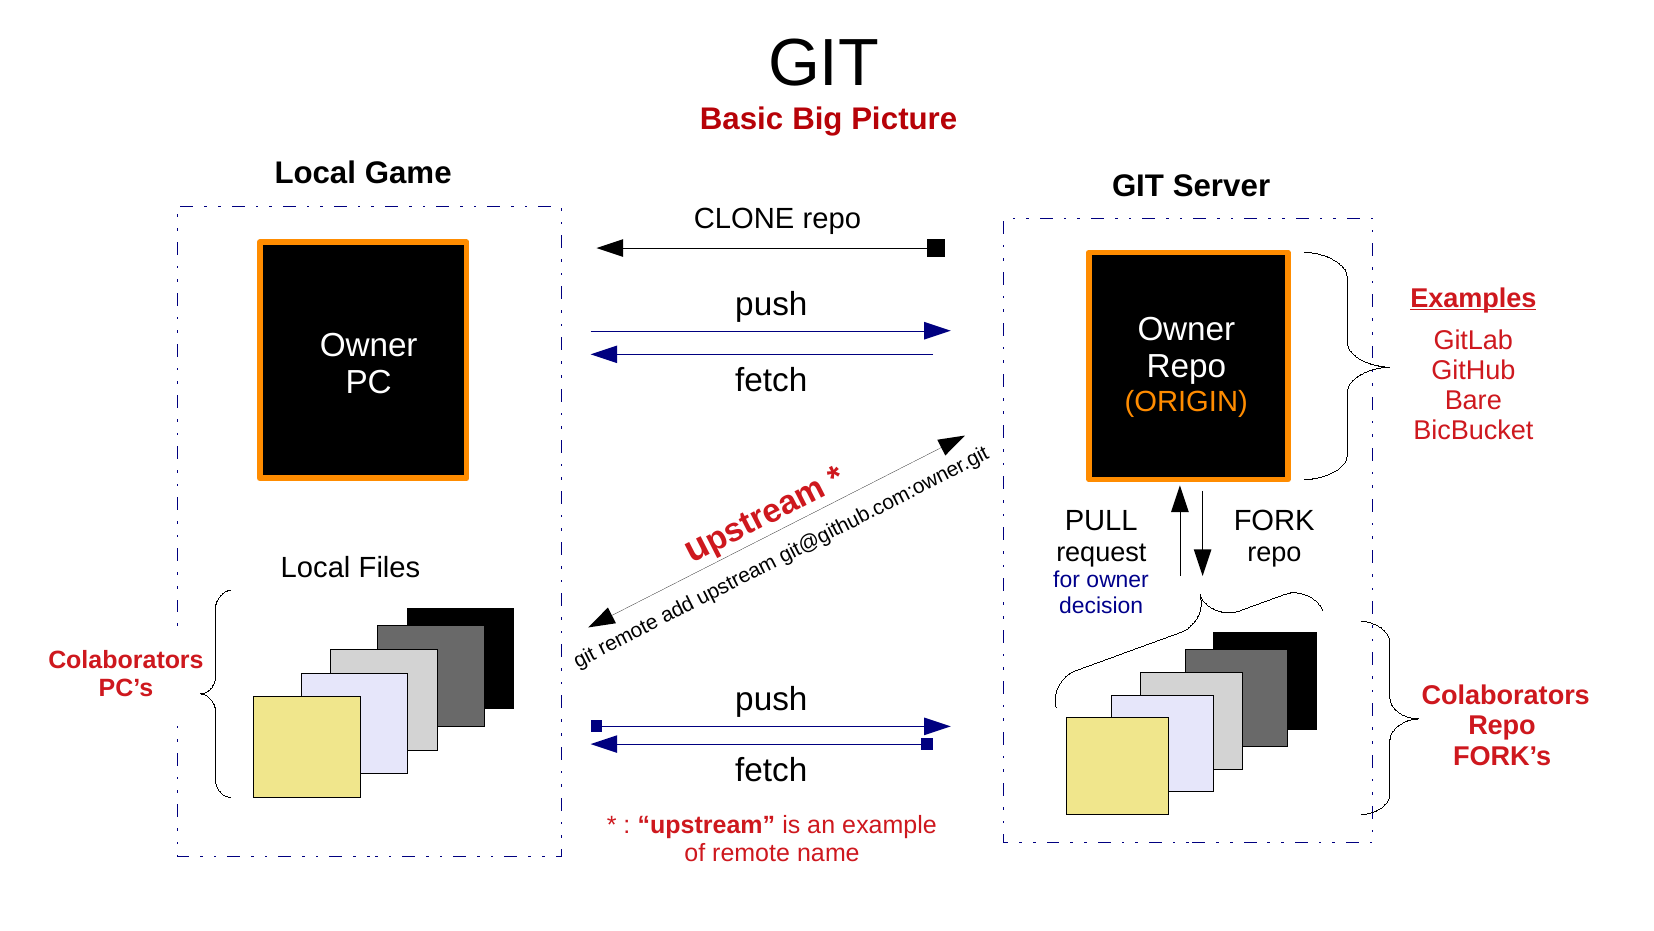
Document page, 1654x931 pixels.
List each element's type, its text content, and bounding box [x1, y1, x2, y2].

text_box fetch [720, 744, 823, 796]
text_box push [720, 277, 823, 330]
text_box Owner PC [305, 318, 433, 408]
text_box Examples GitLab GitHub Bare BicBucket [1395, 275, 1554, 453]
title GIT [673, 19, 975, 107]
text_box * : “upstream” is an example of remote name [592, 803, 975, 874]
text_box Local Files [265, 543, 436, 591]
text_box Basic Big Picture [685, 94, 973, 145]
text_box fetch [720, 354, 823, 407]
text_box Colaborators Repo FORK’s [1399, 672, 1625, 779]
text_box [1003, 218, 1373, 843]
text_box Local Game [259, 147, 468, 198]
text_box GIT Server [1088, 161, 1288, 211]
text_box Owner Repo (ORIGIN) [1109, 303, 1270, 458]
text_box FORK repo [1218, 496, 1341, 575]
text_box git remote add upstream git@github.com:owner.git [532, 372, 1061, 725]
text_box CLONE repo [679, 194, 922, 243]
text_box upstream * [641, 413, 870, 549]
text_box Colaborators PC’s [33, 637, 219, 709]
text_box [159, 206, 562, 857]
text_box push [720, 673, 823, 726]
text_box PULL request for owner decision [1038, 496, 1170, 626]
